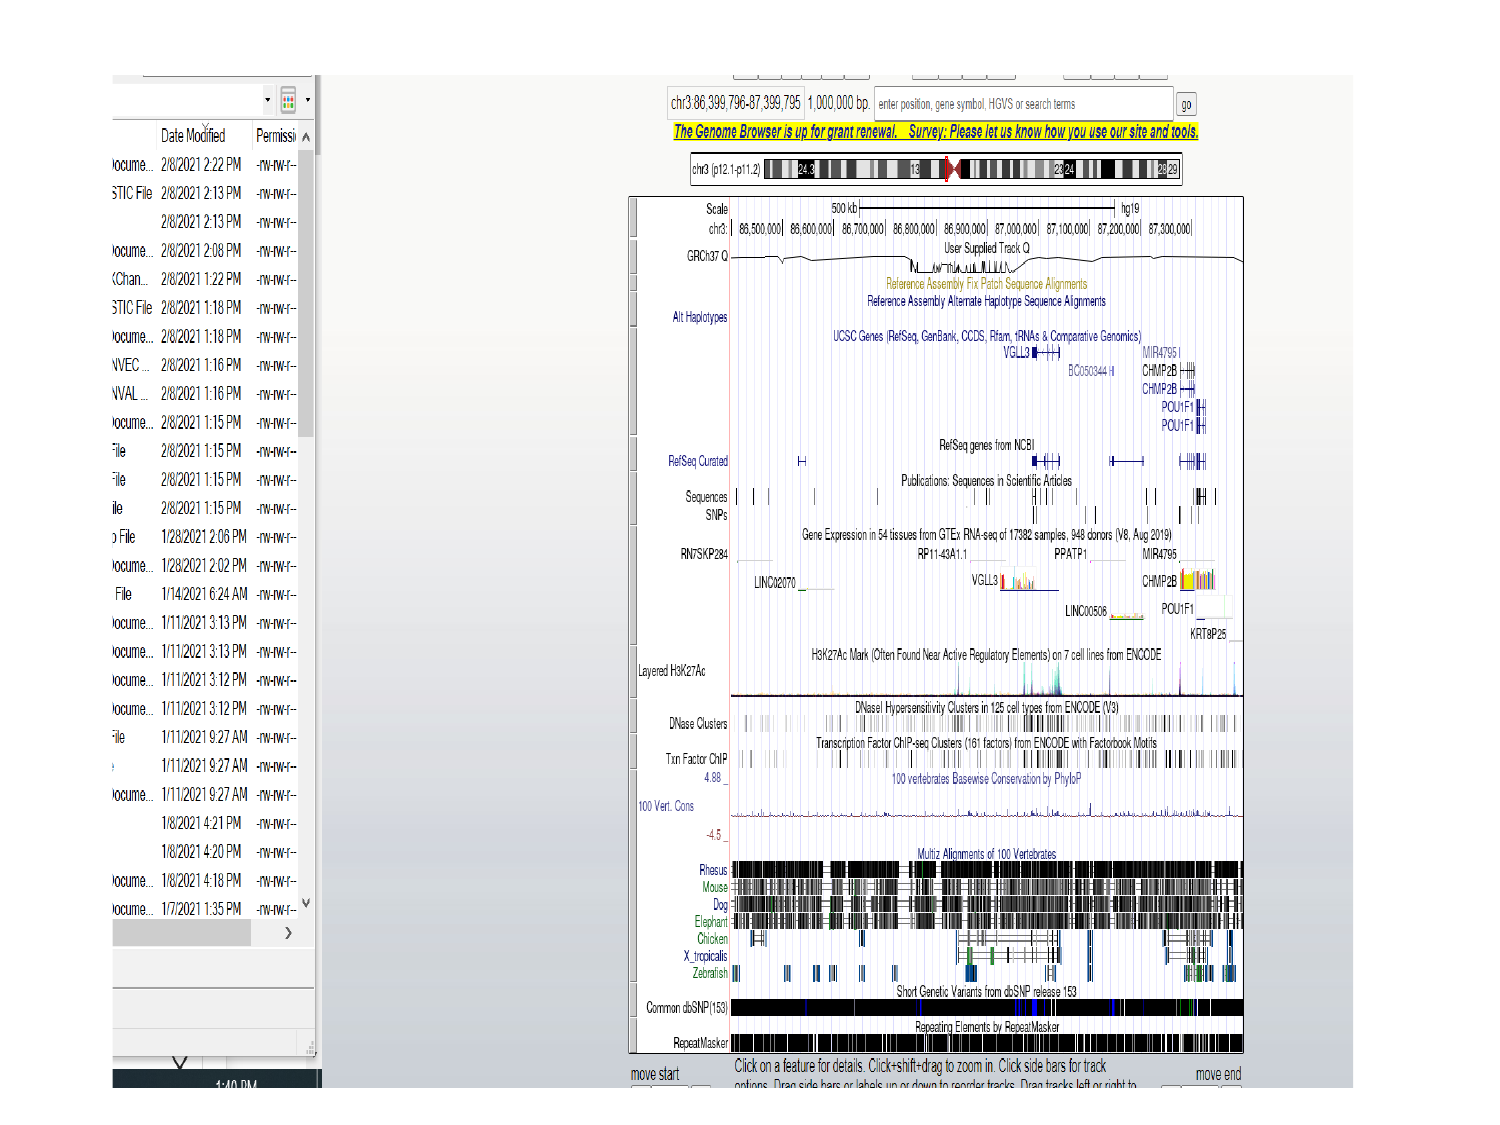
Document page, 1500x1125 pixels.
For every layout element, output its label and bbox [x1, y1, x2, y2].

picture [112, 75, 1354, 1088]
